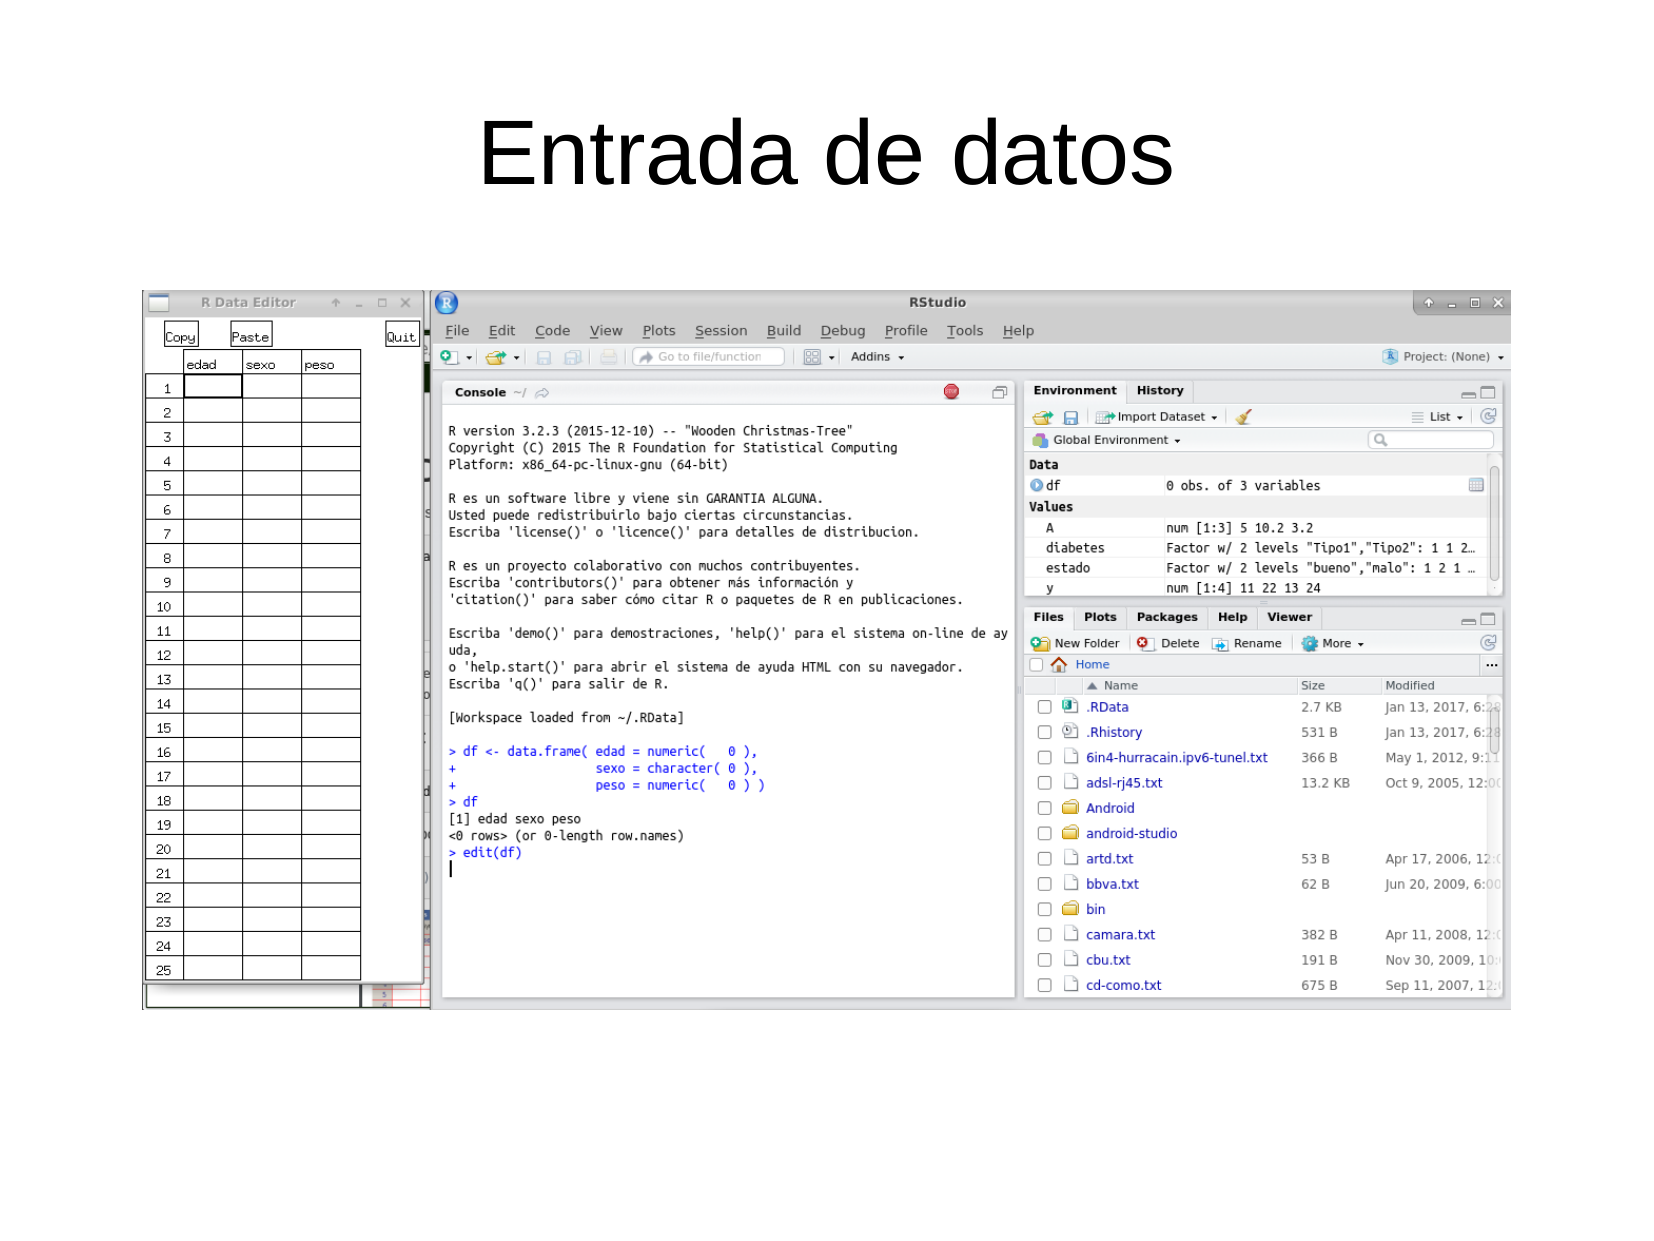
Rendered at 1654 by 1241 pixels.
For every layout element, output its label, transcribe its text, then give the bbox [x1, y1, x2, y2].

picture [142, 290, 1511, 1010]
title Entrada de datos [82, 49, 1571, 257]
